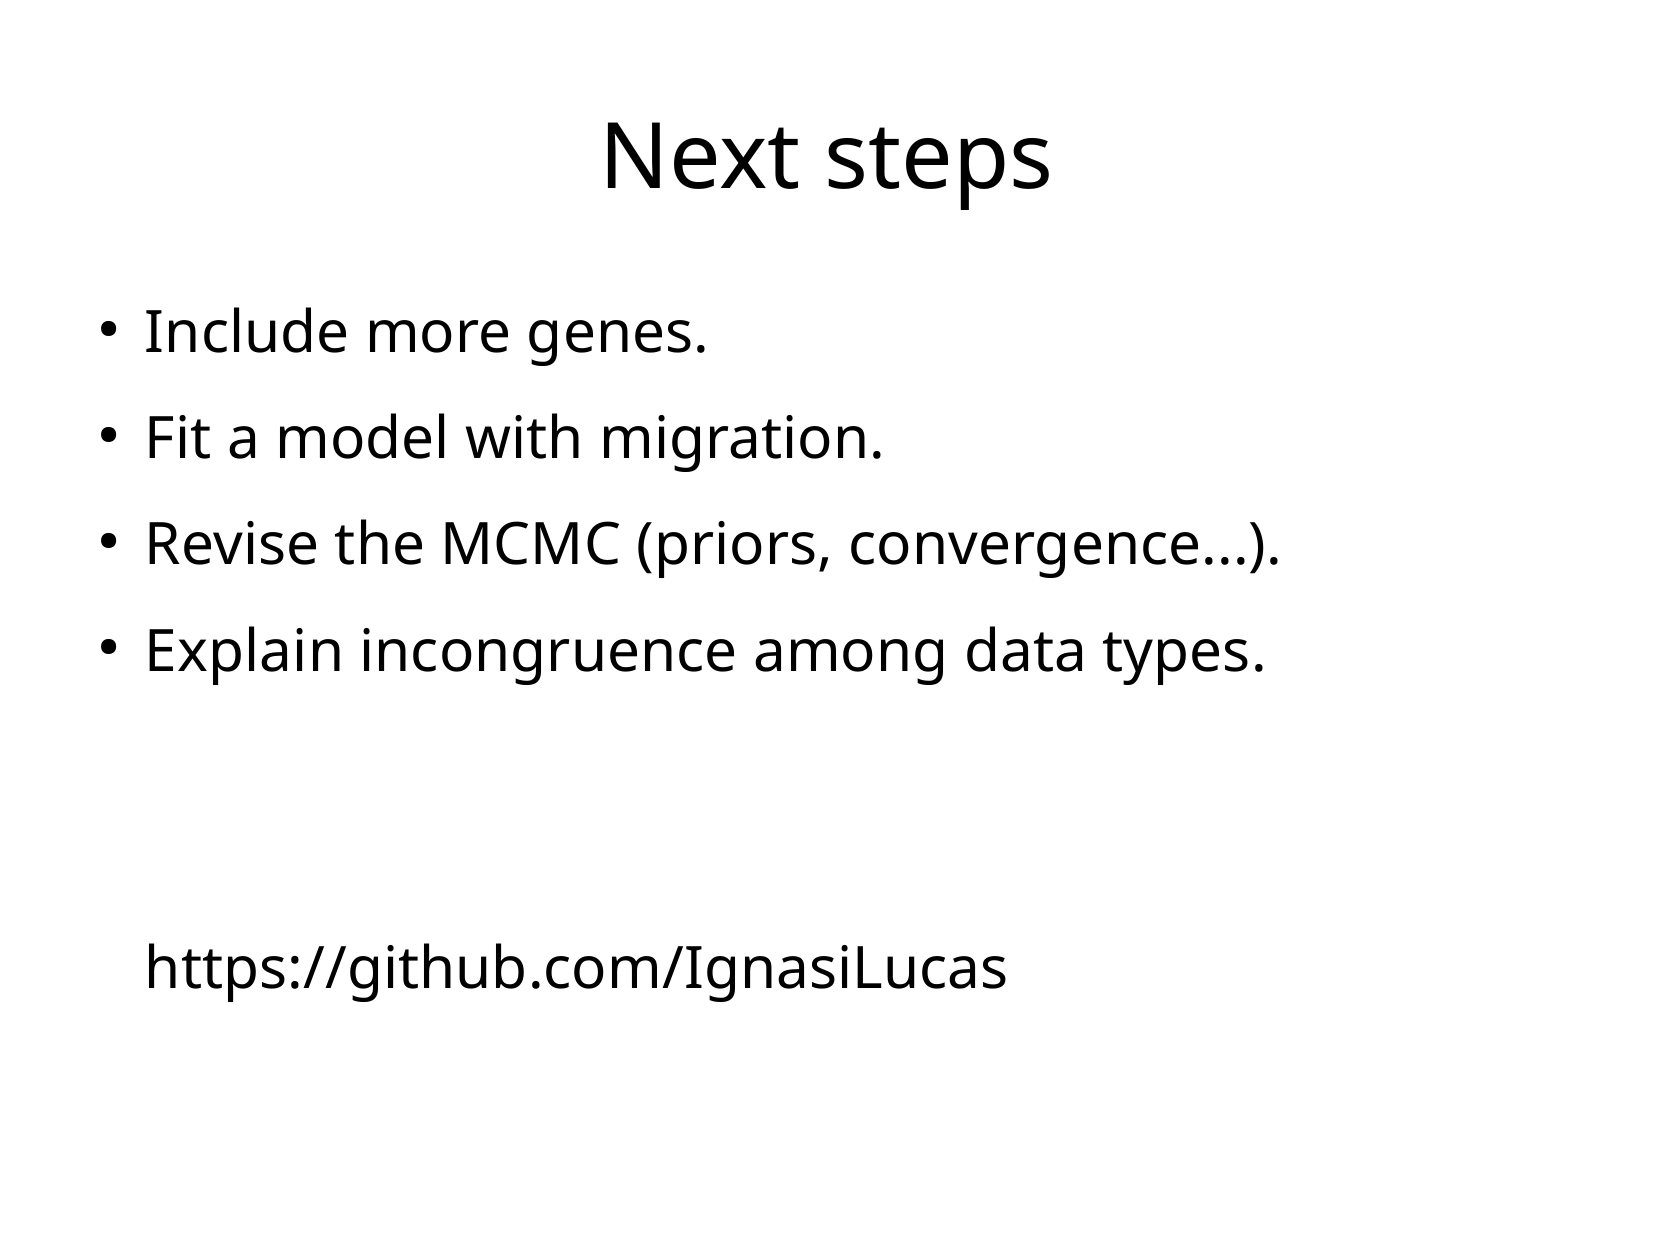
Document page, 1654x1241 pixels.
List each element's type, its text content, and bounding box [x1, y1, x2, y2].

title Next steps [82, 49, 1571, 257]
list Include more genes. Fit a model with migration. Revise the MCMC (priors, convergence...). Explain incongruence among data types. https://github.com/IgnasiLucas [82, 290, 1571, 1010]
